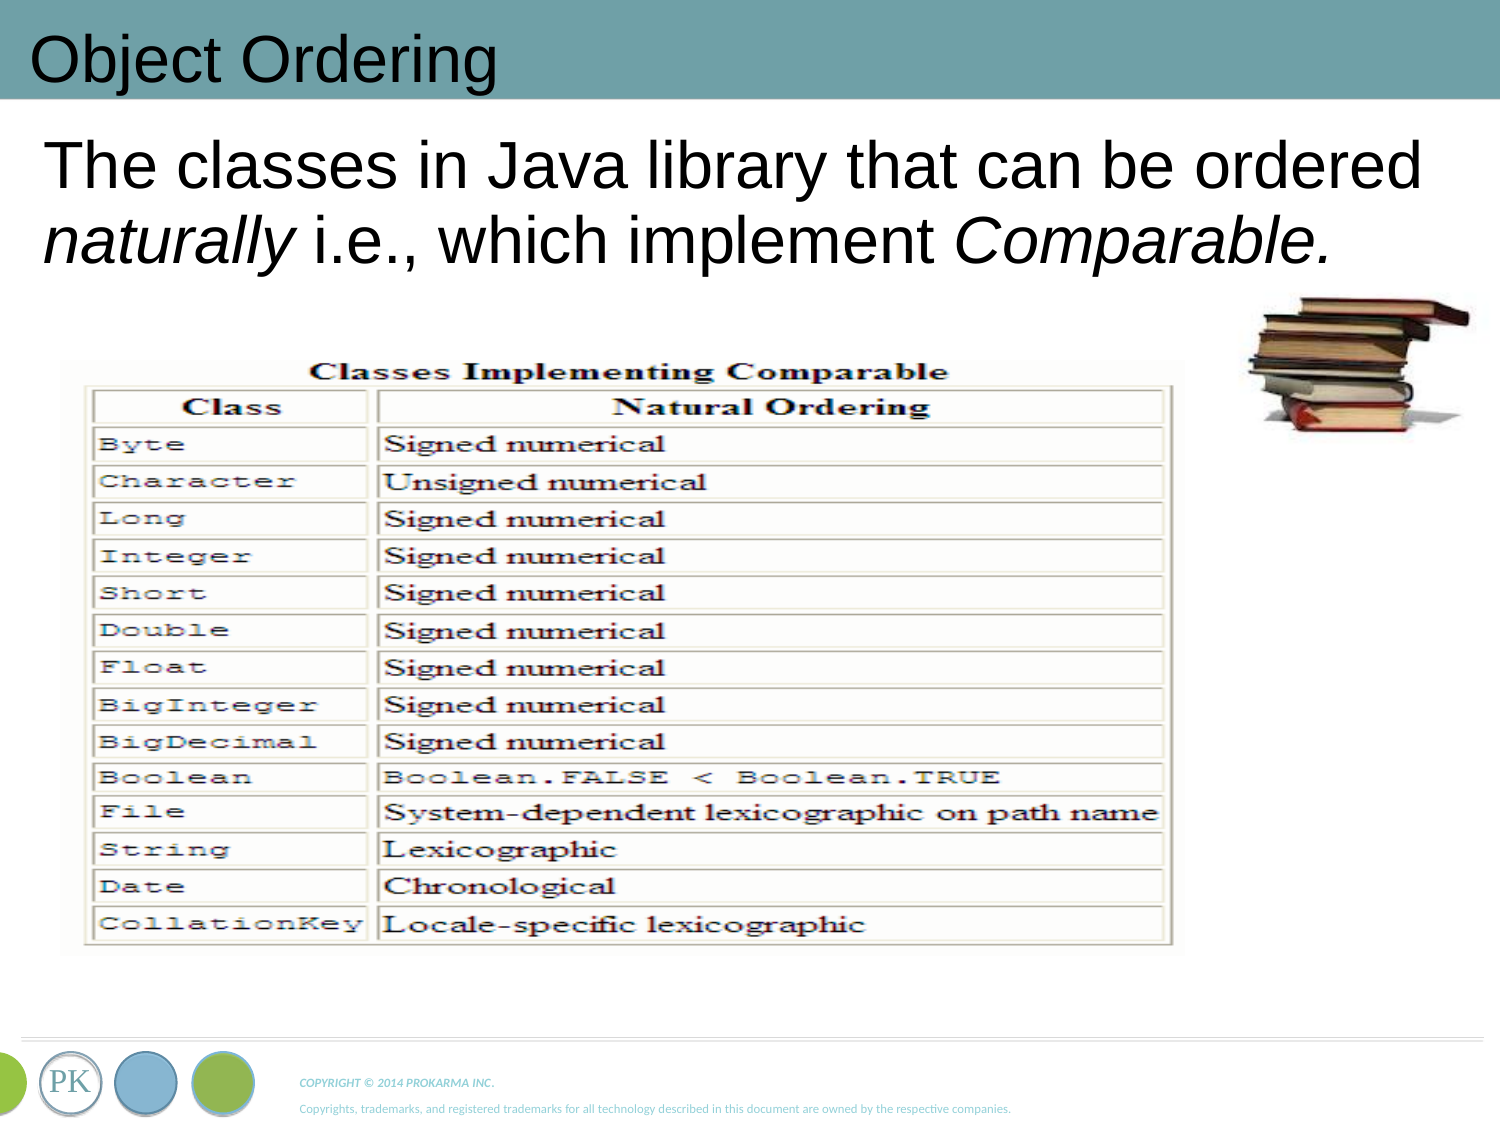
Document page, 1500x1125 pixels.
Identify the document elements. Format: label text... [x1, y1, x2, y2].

text_box The classes in Java library that can be ordered naturally i.e., which implement Comparable. [28, 120, 1441, 286]
text_box [1214, 243, 1500, 465]
text_box Object Ordering [15, 15, 1441, 105]
text_box [60, 360, 1185, 956]
